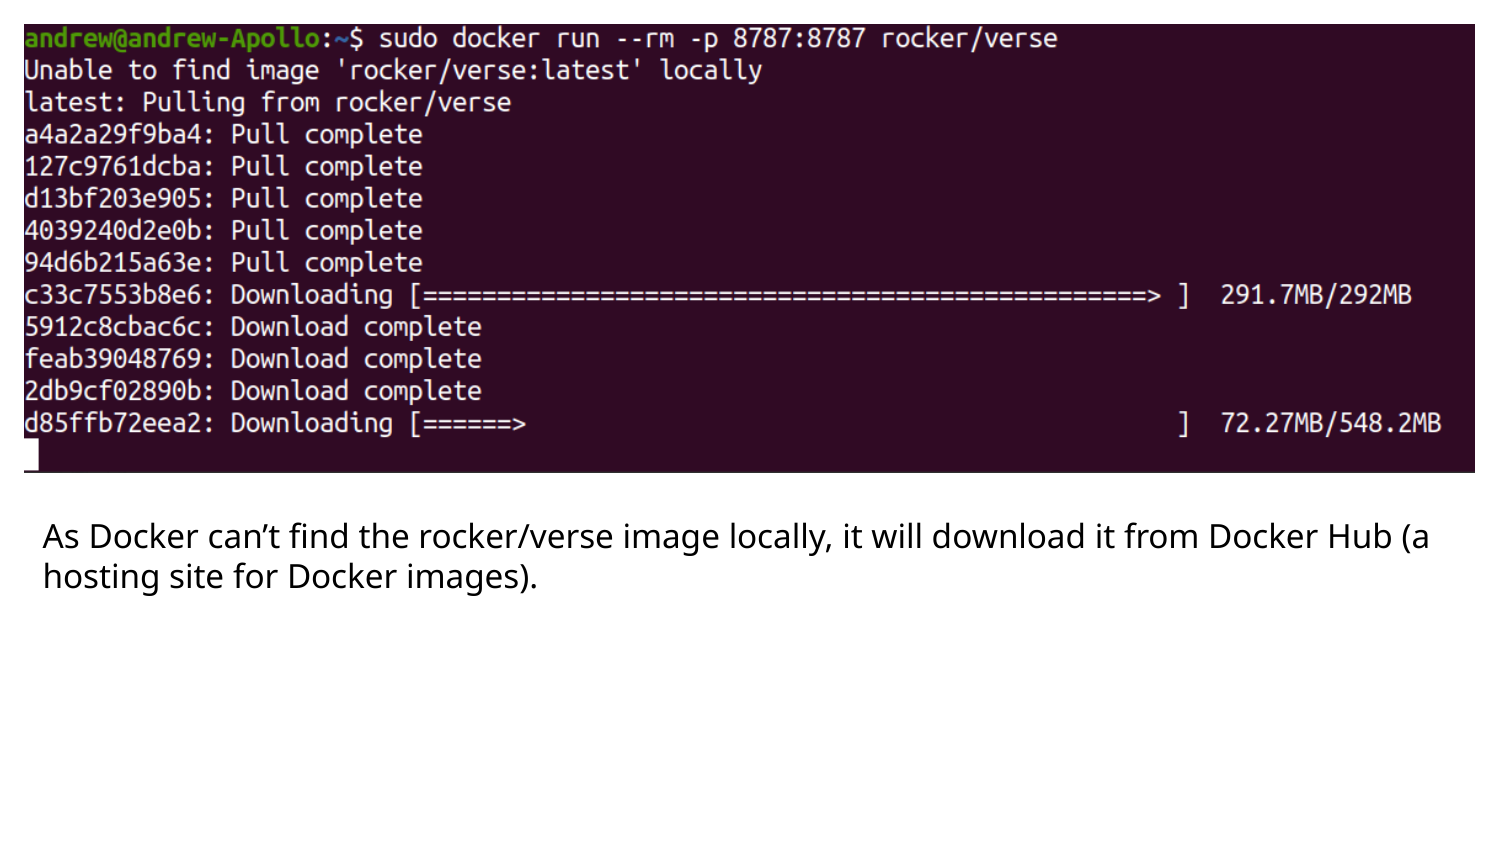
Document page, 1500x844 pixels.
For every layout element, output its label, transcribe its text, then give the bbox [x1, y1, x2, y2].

picture [24, 24, 1475, 473]
text_box As Docker can’t find the rocker/verse image locally, it will download it from Docker Hub (a hosting site for Docker images). [27, 500, 1478, 829]
